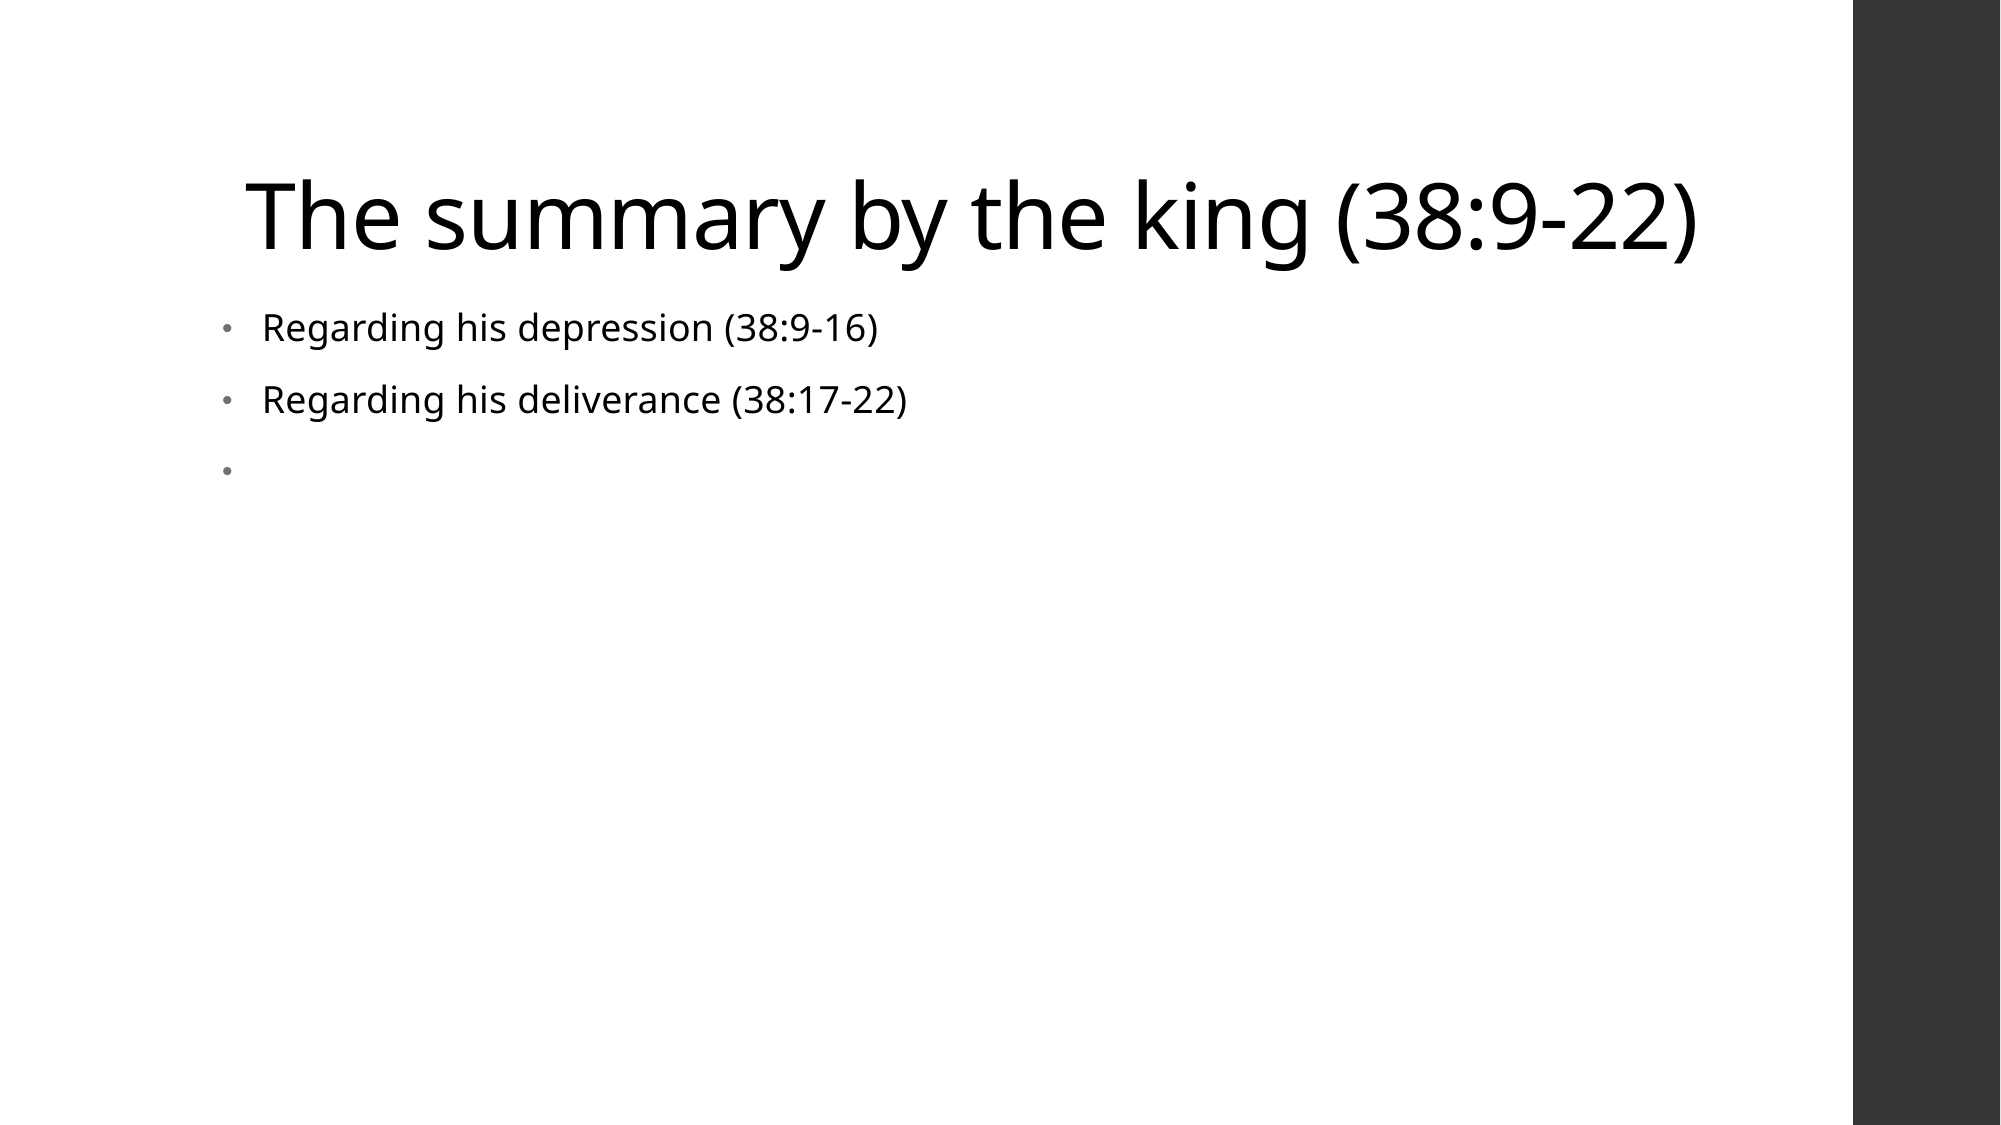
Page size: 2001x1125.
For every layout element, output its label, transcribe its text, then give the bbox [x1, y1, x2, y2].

title The summary by the king (38:9-22) [206, 60, 1797, 278]
list Regarding his depression (38:9-16) Regarding his deliverance (38:17-22) [206, 299, 1617, 1014]
